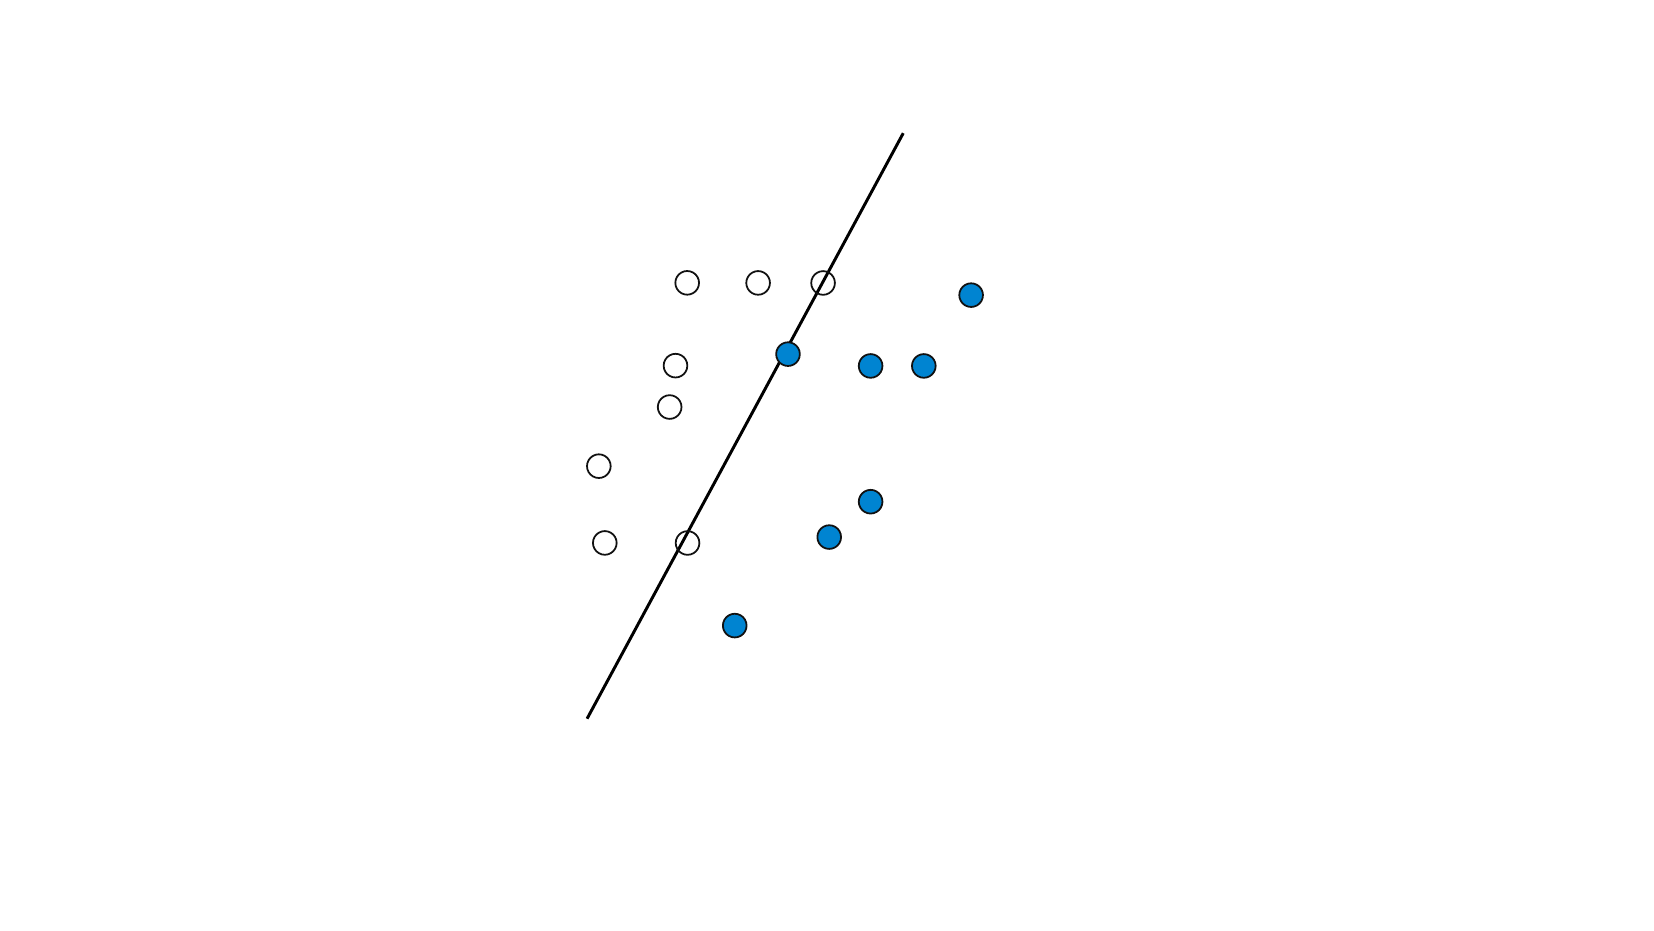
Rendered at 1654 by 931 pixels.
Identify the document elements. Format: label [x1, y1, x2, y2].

text_box [817, 525, 842, 549]
text_box [911, 354, 936, 378]
text_box [776, 342, 800, 366]
text_box [722, 613, 747, 638]
text_box [858, 354, 883, 378]
text_box [858, 489, 883, 514]
text_box [959, 283, 983, 307]
